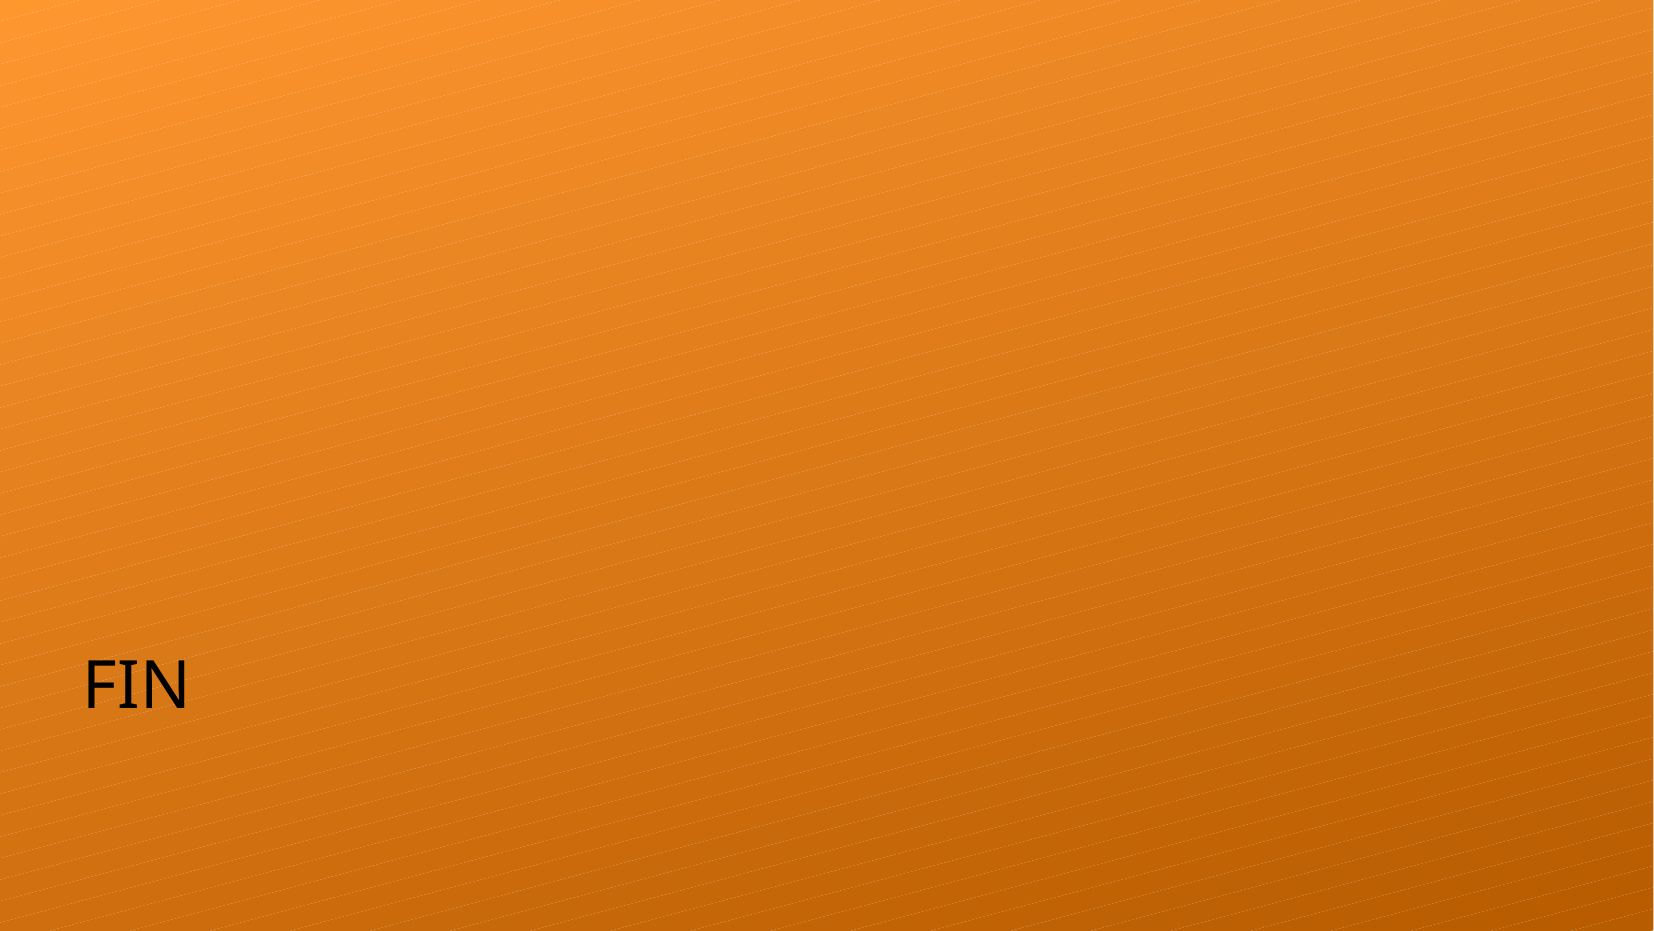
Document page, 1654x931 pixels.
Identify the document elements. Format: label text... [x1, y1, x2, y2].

subtitle FIN [82, 217, 1571, 758]
